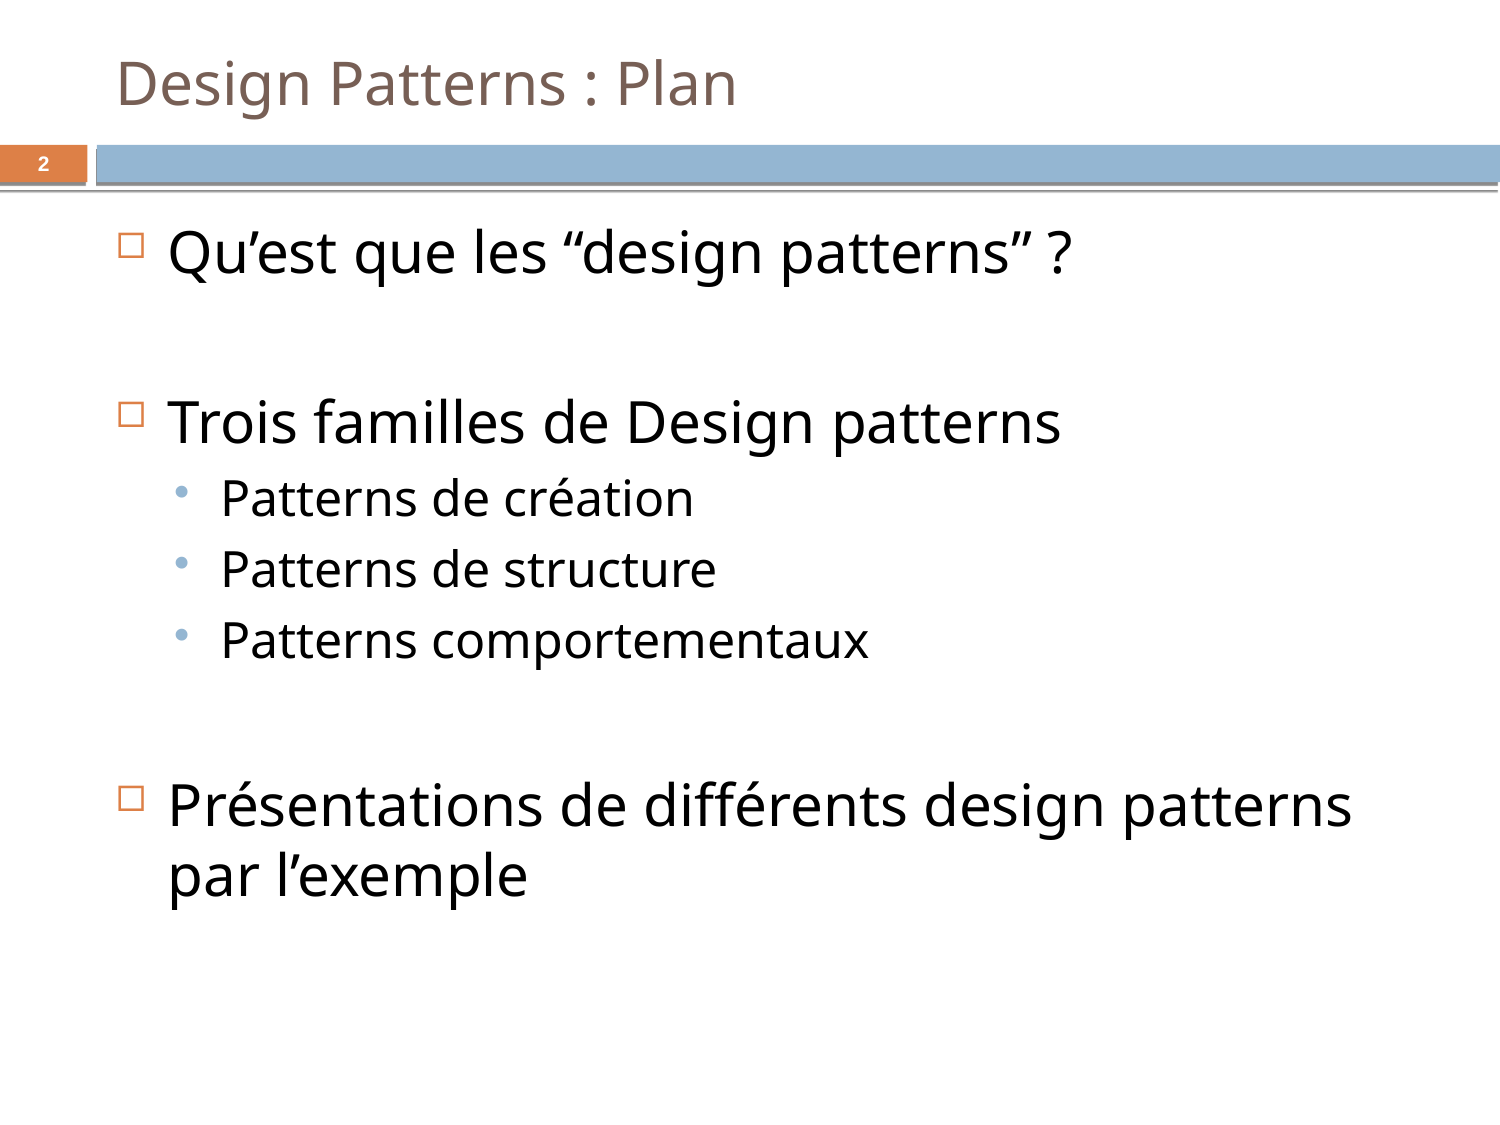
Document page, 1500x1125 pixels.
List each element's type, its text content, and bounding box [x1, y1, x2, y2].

list Qu’est que les “design patterns” ? Trois familles de Design patterns Patterns de création Patterns de structure Patterns comportementaux Présentations de différents design patterns par l’exemple [100, 208, 1438, 1000]
title Design Patterns : Plan [100, 37, 1438, 126]
slide_number <numéro> [0, 143, 88, 184]
